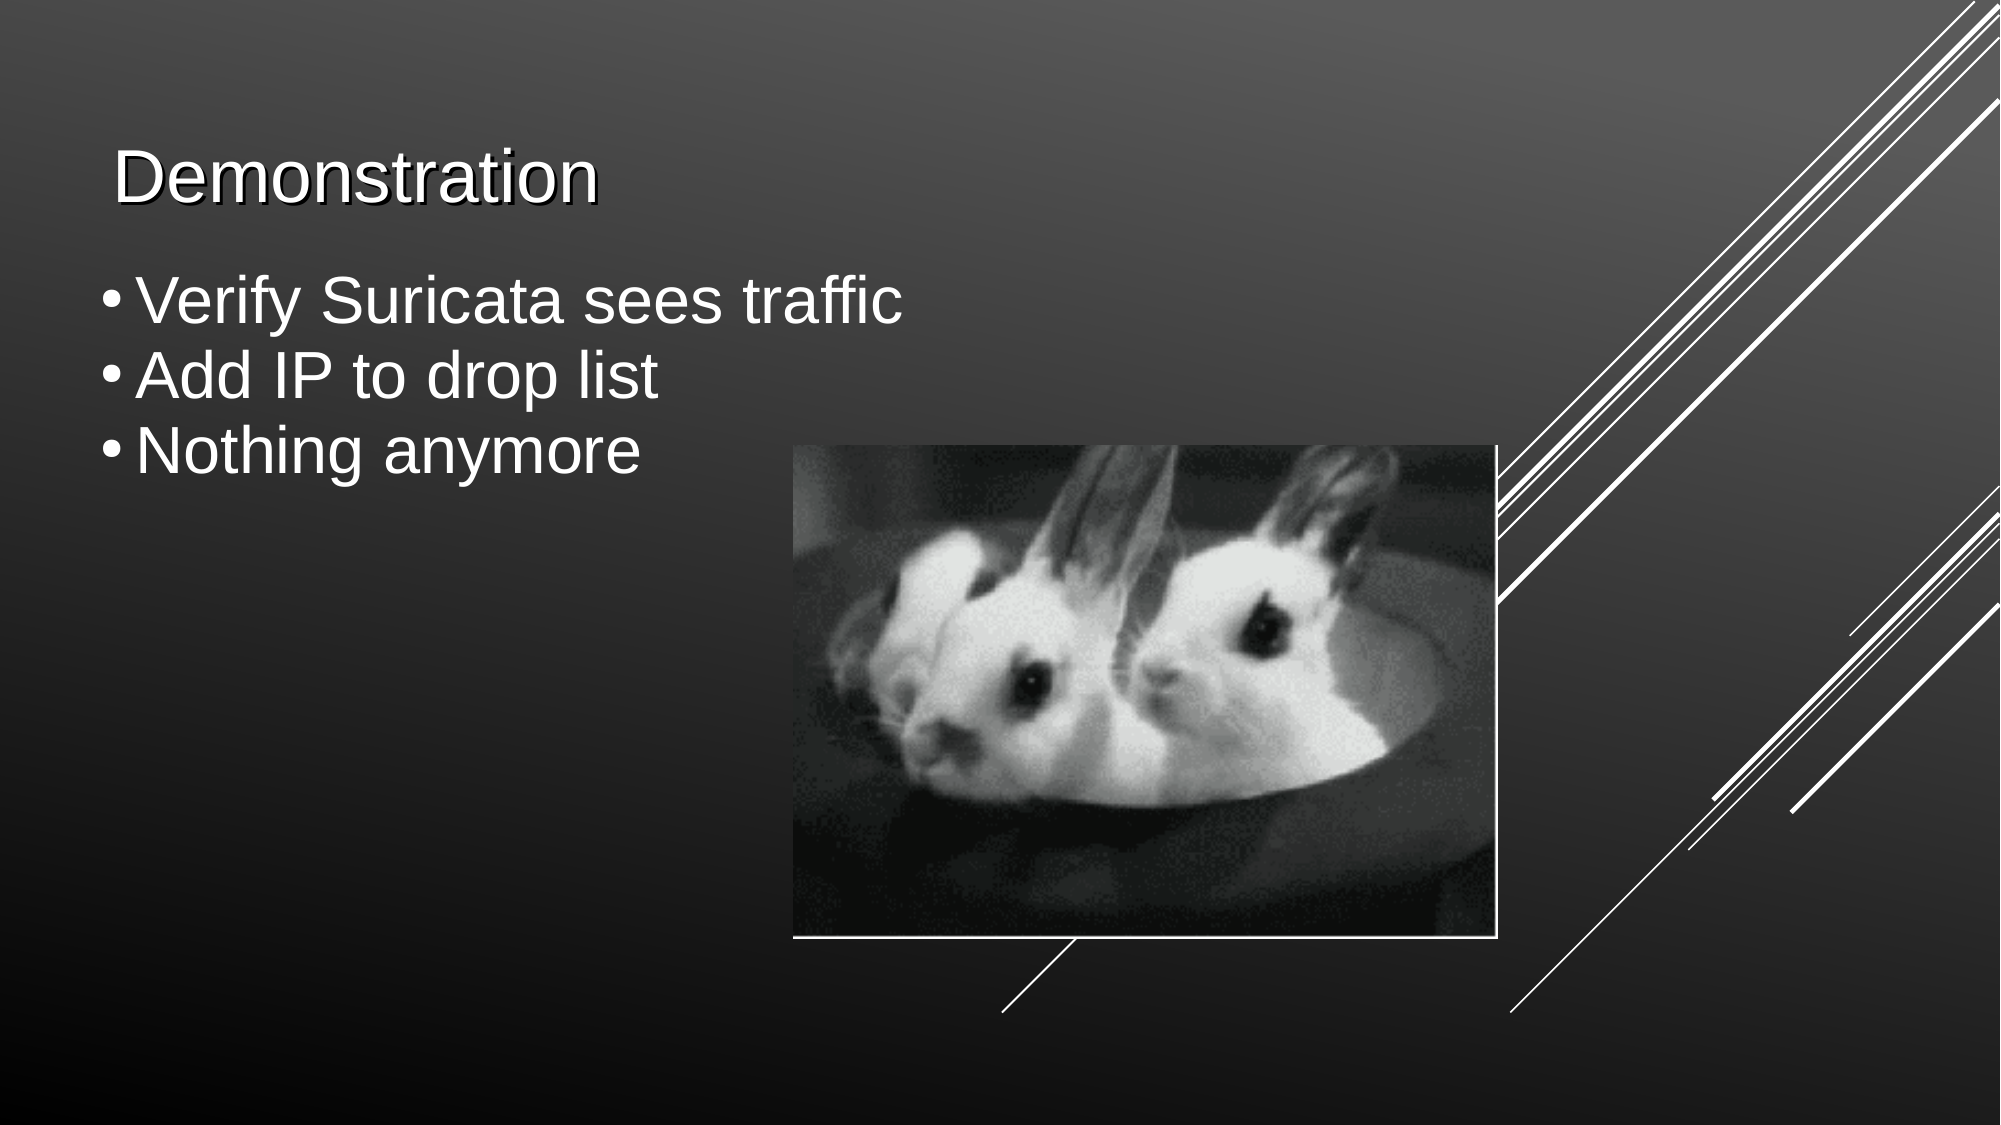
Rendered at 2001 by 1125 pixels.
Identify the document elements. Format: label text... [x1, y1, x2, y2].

subtitle Verify Suricata sees traffic Add IP to drop list Nothing anymore [99, 263, 1900, 916]
picture [793, 445, 1498, 939]
title Demonstration [112, 112, 1621, 240]
